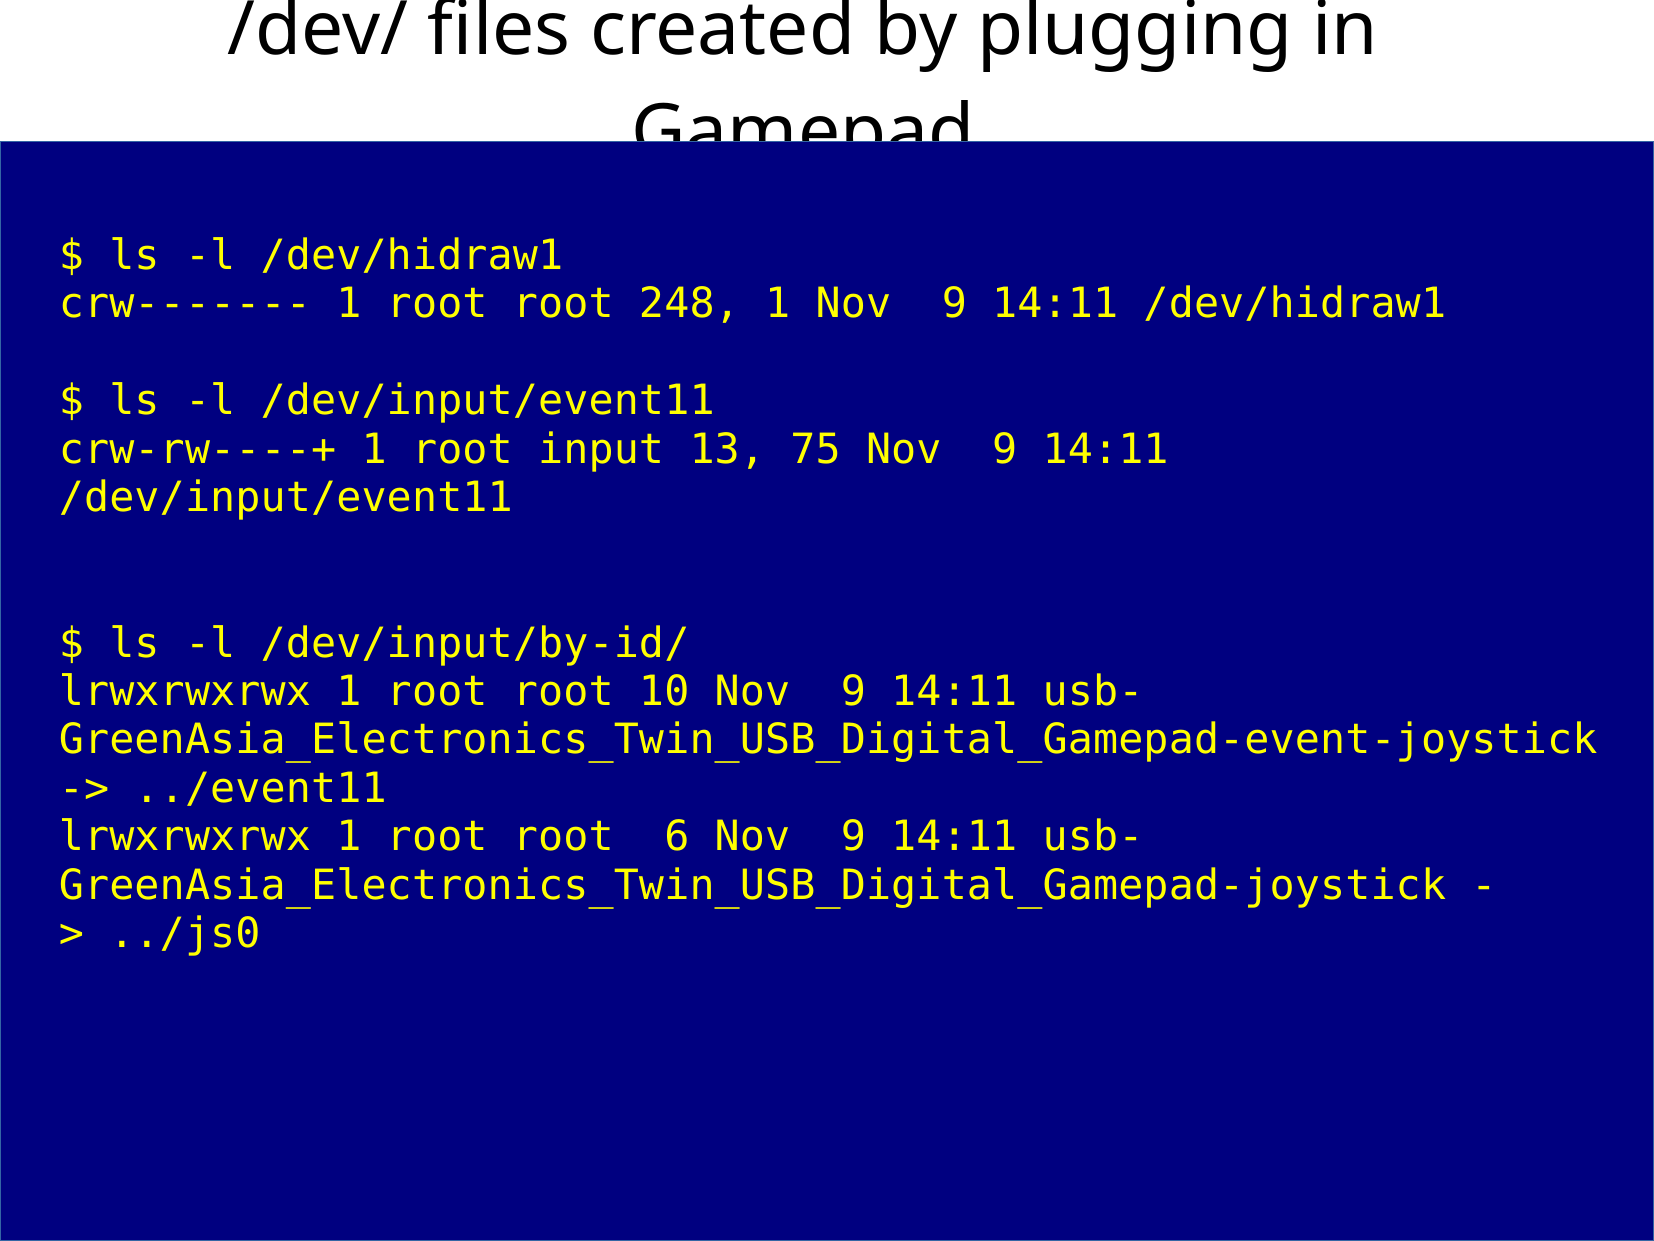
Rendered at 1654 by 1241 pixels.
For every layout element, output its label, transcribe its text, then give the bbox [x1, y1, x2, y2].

title /dev/ files created by plugging in Gamepad [59, 35, 1548, 118]
text_box $ ls -l /dev/hidraw1 crw------- 1 root root 248, 1 Nov 9 14:11 /dev/hidraw1 $ ls -l /dev/input/event11 crw-rw----+ 1 root input 13, 75 Nov 9 14:11 /dev/input/event11 $ ls -l /dev/input/by-id/ lrwxrwxrwx 1 root root 10 Nov 9 14:11 usb-GreenAsia_Electronics_Twin_USB_Digital_Gamepad-event-joystick -> ../event11 lrwxrwxrwx 1 root root 6 Nov 9 14:11 usb-GreenAsia_Electronics_Twin_USB_Digital_Gamepad-joystick -> ../js0 [0, 141, 1654, 1241]
